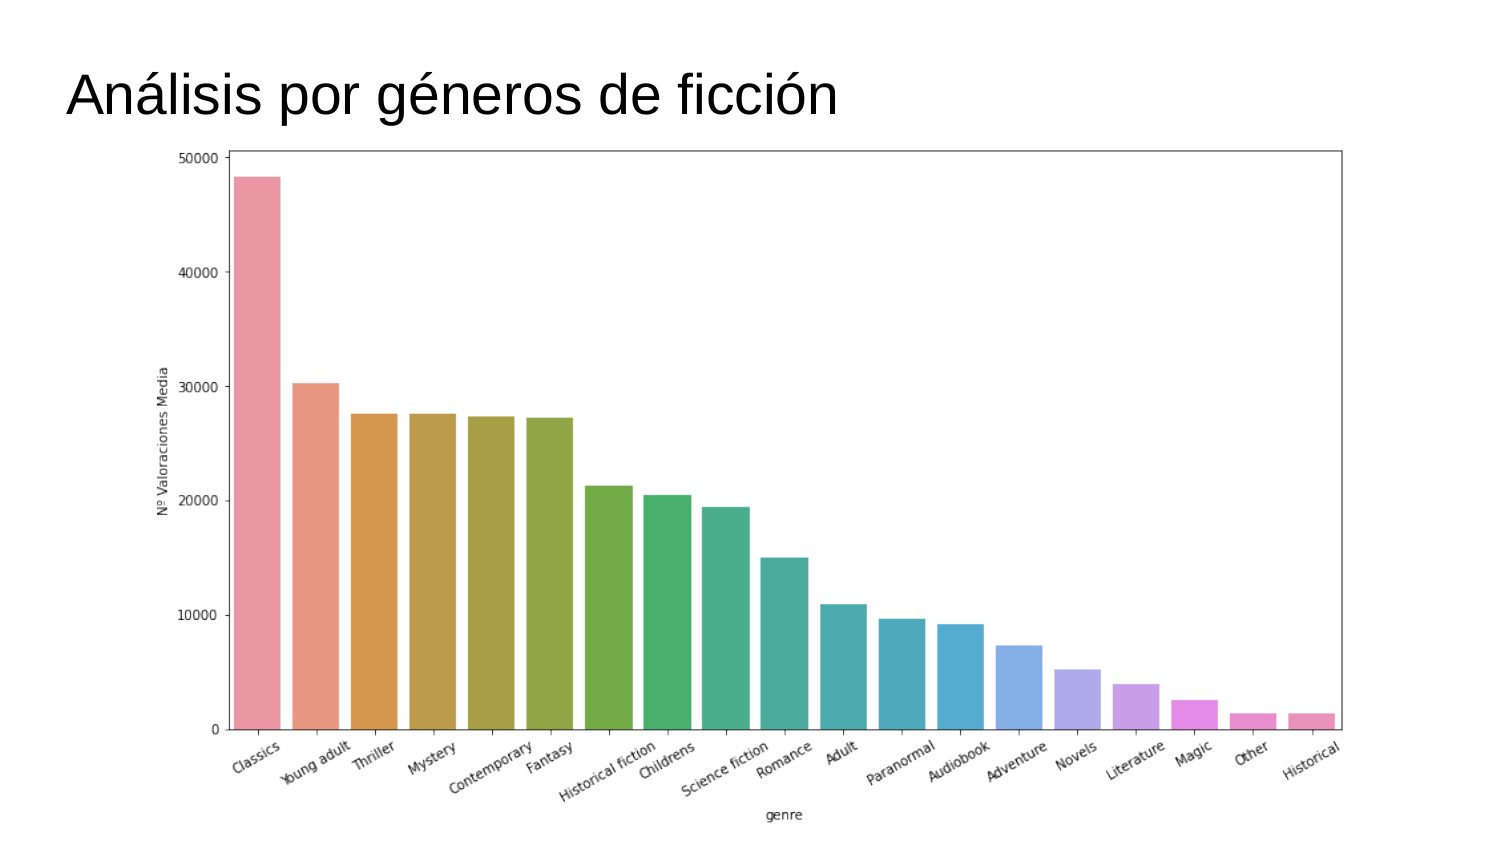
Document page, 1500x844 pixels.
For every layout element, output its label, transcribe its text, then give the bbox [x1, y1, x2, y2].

picture [104, 141, 1396, 832]
title Análisis por géneros de ficción [51, 48, 1449, 142]
